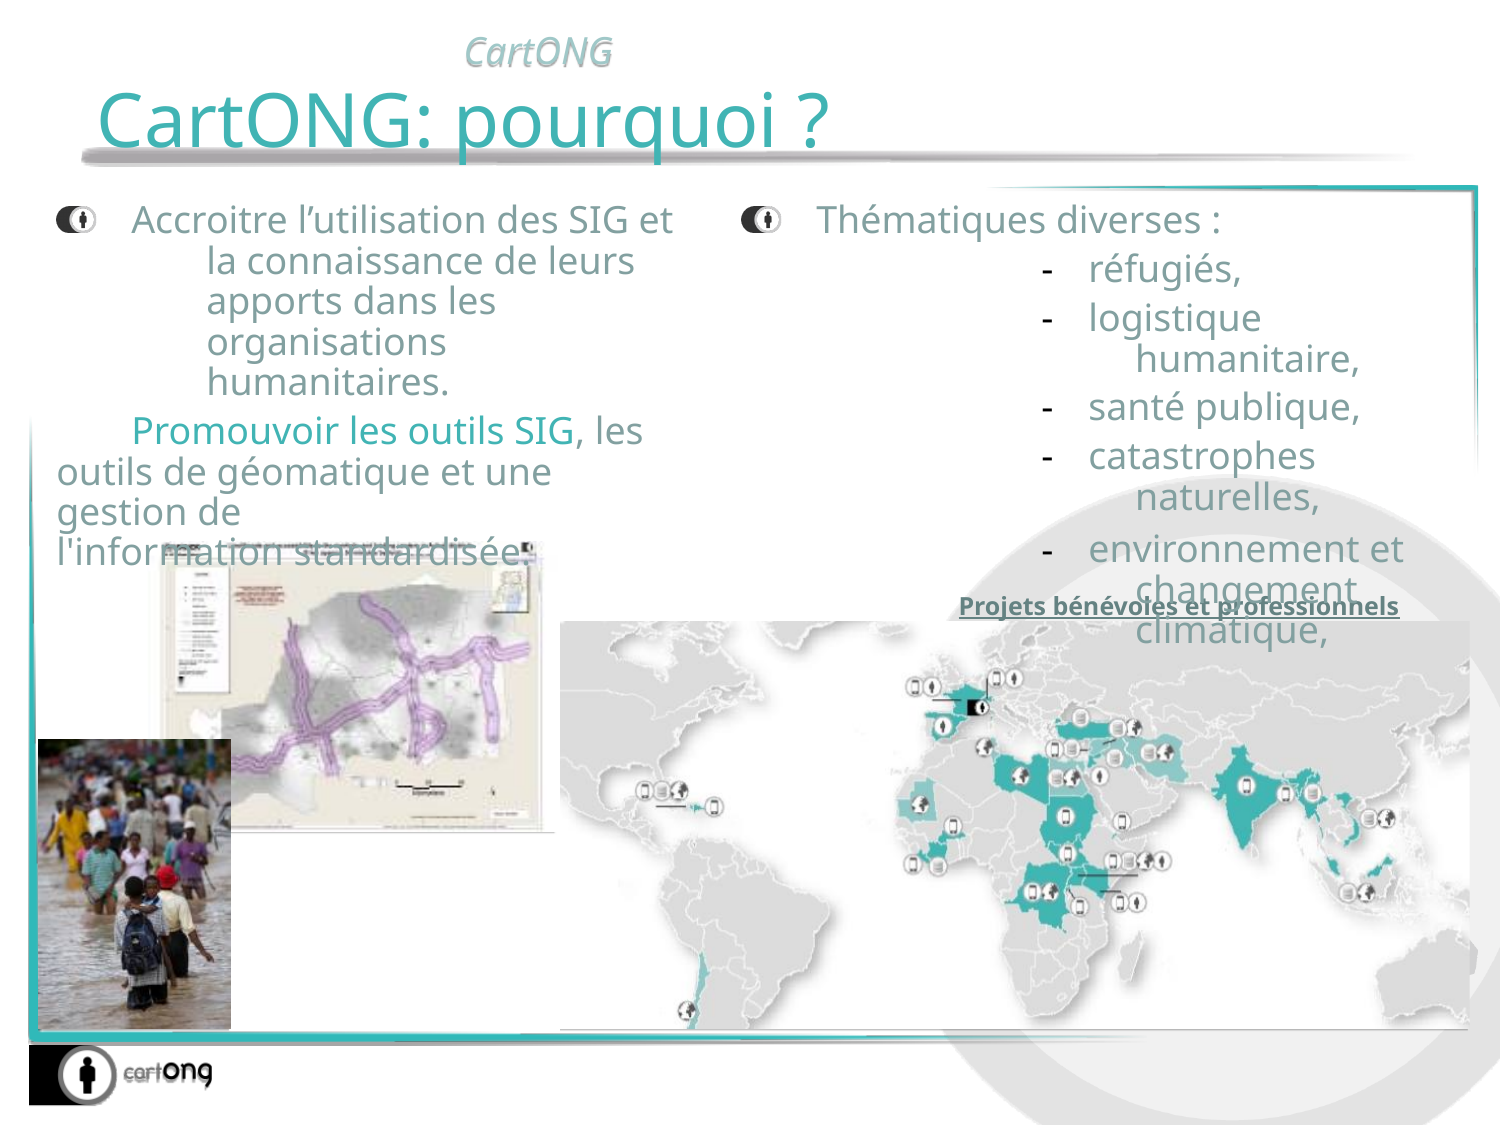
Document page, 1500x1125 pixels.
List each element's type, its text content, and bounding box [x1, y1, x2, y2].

picture [560, 621, 1470, 1029]
text_box CartONG: pourquoi ? [81, 64, 1432, 150]
text_box Thématiques diverses : réfugiés, logistique humanitaire, santé publique, catastrophes naturelles, environnement et changement climatique, [726, 194, 1479, 587]
picture [38, 606, 558, 1029]
text_box Accroitre l’utilisation des SIG et la connaissance de leurs apports dans les organisations humanitaires. Promouvoir les outils SIG, les outils de géomatique et une gestion de l'information standardisée. [41, 194, 715, 606]
list CartONG [448, 19, 1479, 107]
text_box Projets bénévoles et professionnels [943, 582, 1500, 659]
